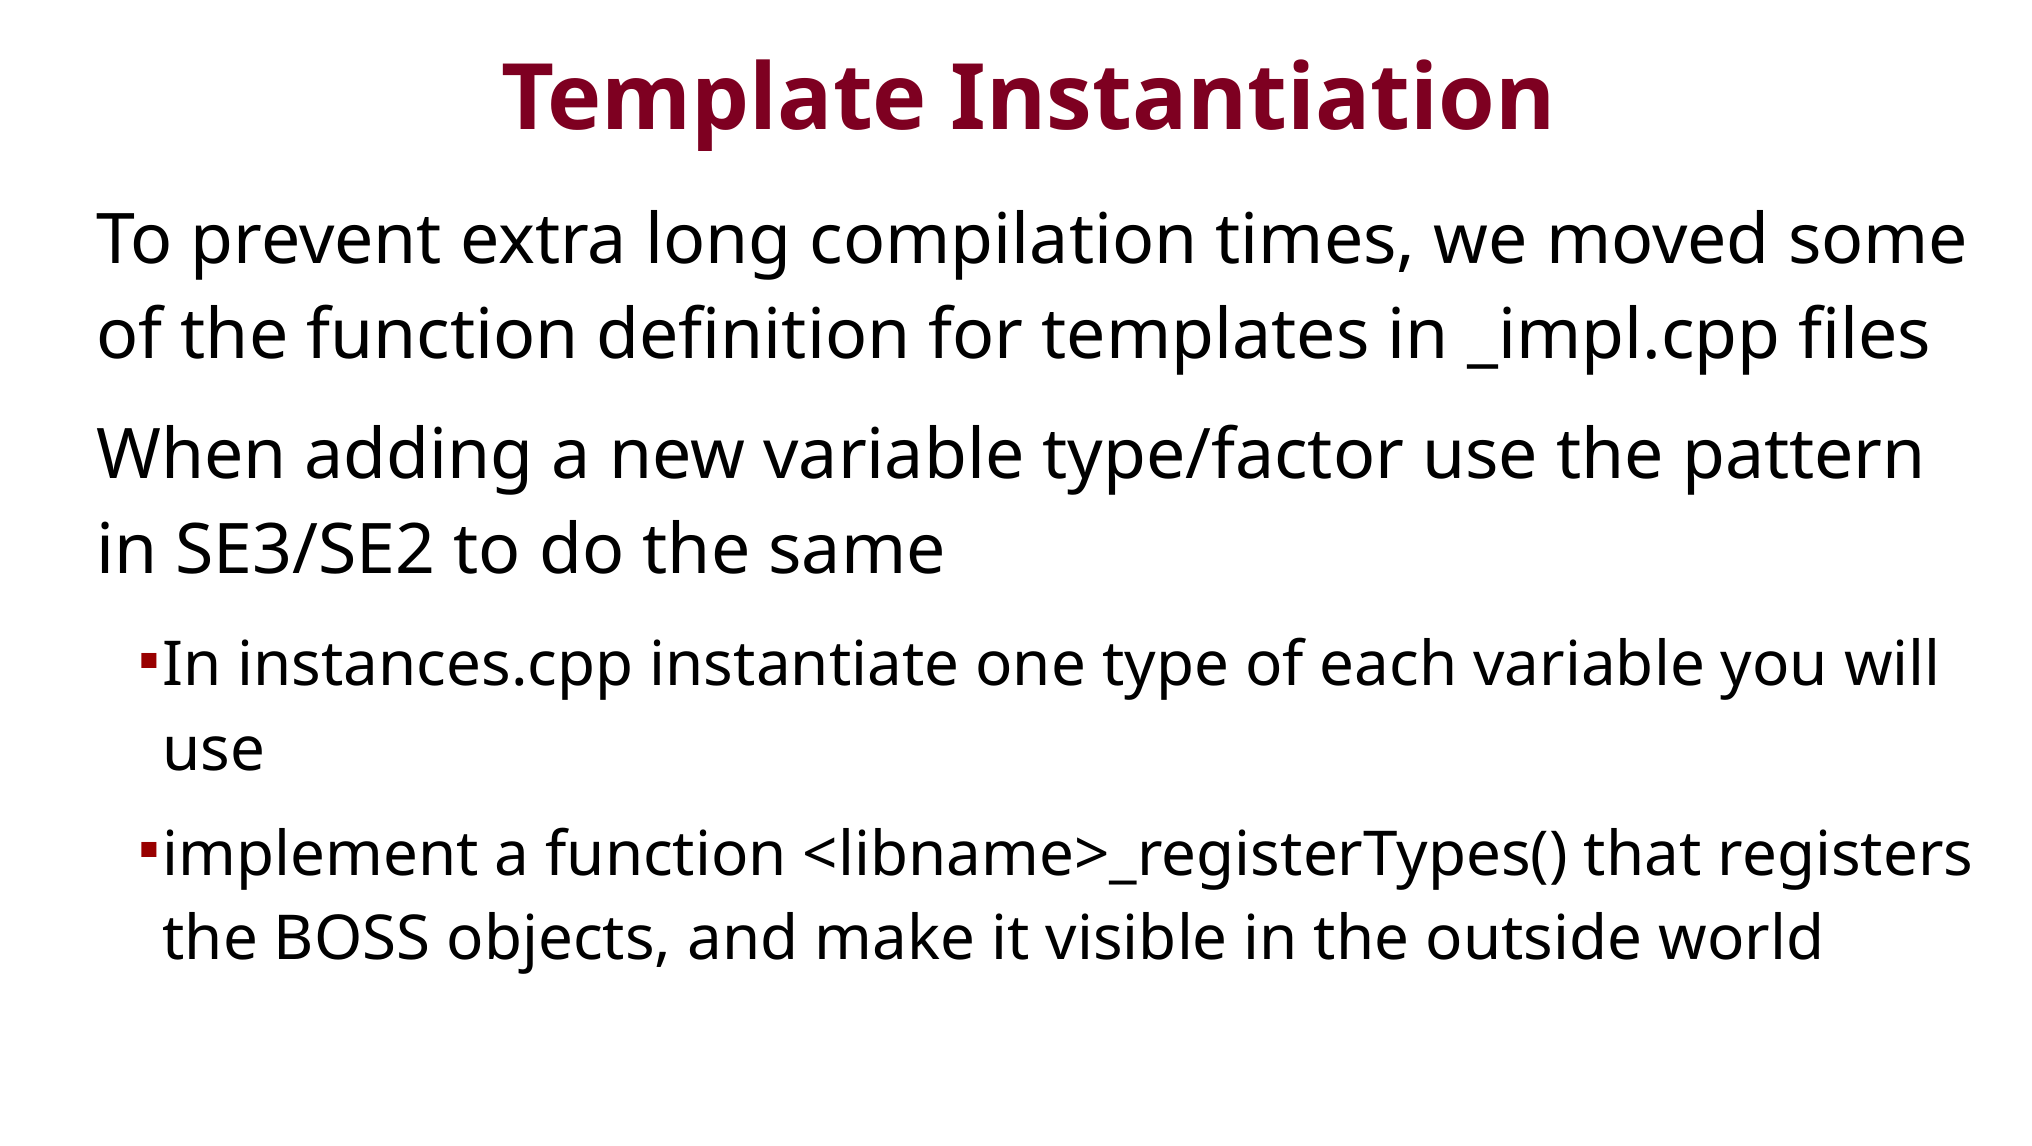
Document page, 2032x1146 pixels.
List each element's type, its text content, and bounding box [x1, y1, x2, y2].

title Template Instantiation [37, 10, 2020, 178]
list To prevent extra long compilation times, we moved some of the function definition for templates in _impl.cpp files When adding a new variable type/factor use the pattern in SE3/SE2 to do the same In instances.cpp instantiate one type of each variable you will use implement a function <libname>_registerTypes() that registers the BOSS objects, and make it visible in the outside world [59, 188, 1985, 1111]
